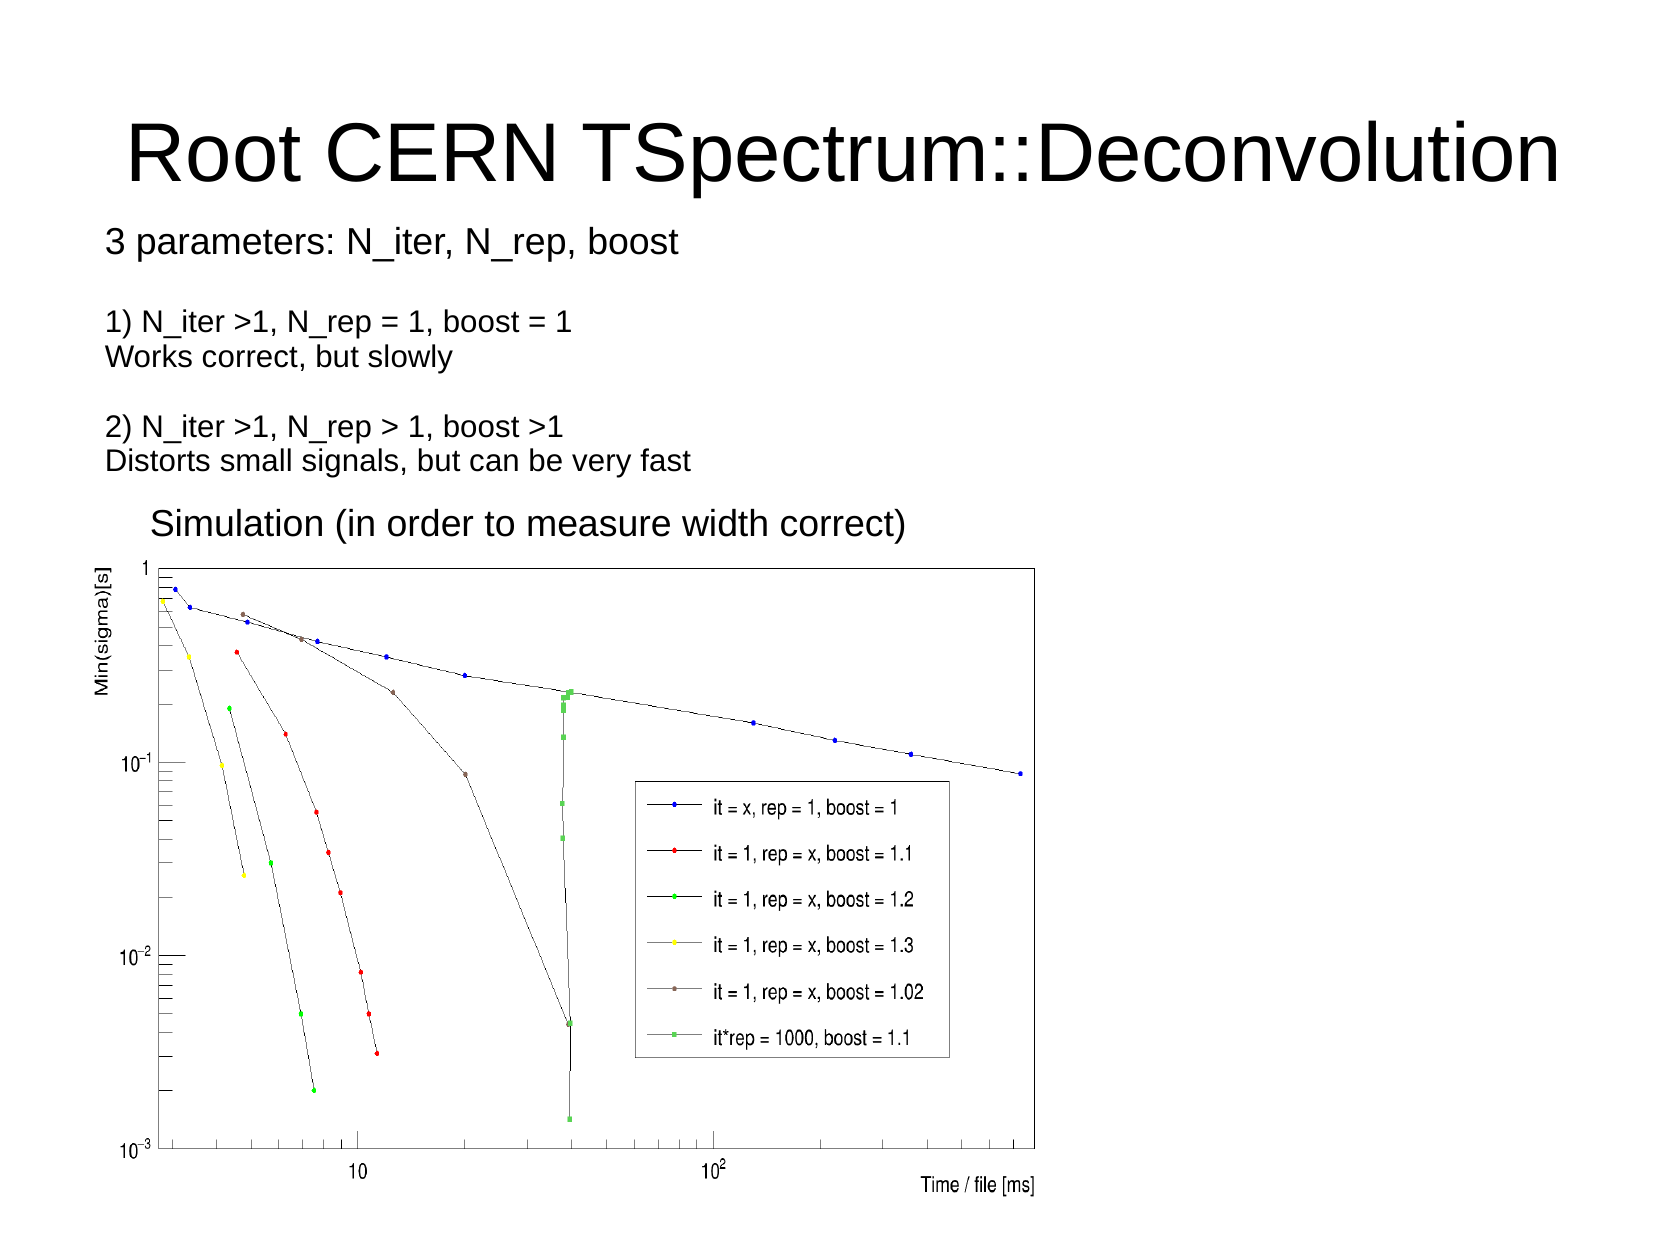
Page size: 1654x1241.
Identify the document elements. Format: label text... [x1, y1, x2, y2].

title Root CERN TSpectrum::Deconvolution [82, 49, 1571, 257]
text_box 3 parameters: N_iter, N_rep, boost 1) N_iter >1, N_rep = 1, boost = 1 Works correct, but slowly 2) N_iter >1, N_rep > 1, boost >1 Distorts small signals, but can be very fast [90, 213, 916, 486]
text_box Simulation (in order to measure width correct) [135, 495, 946, 571]
picture [60, 554, 1051, 1216]
